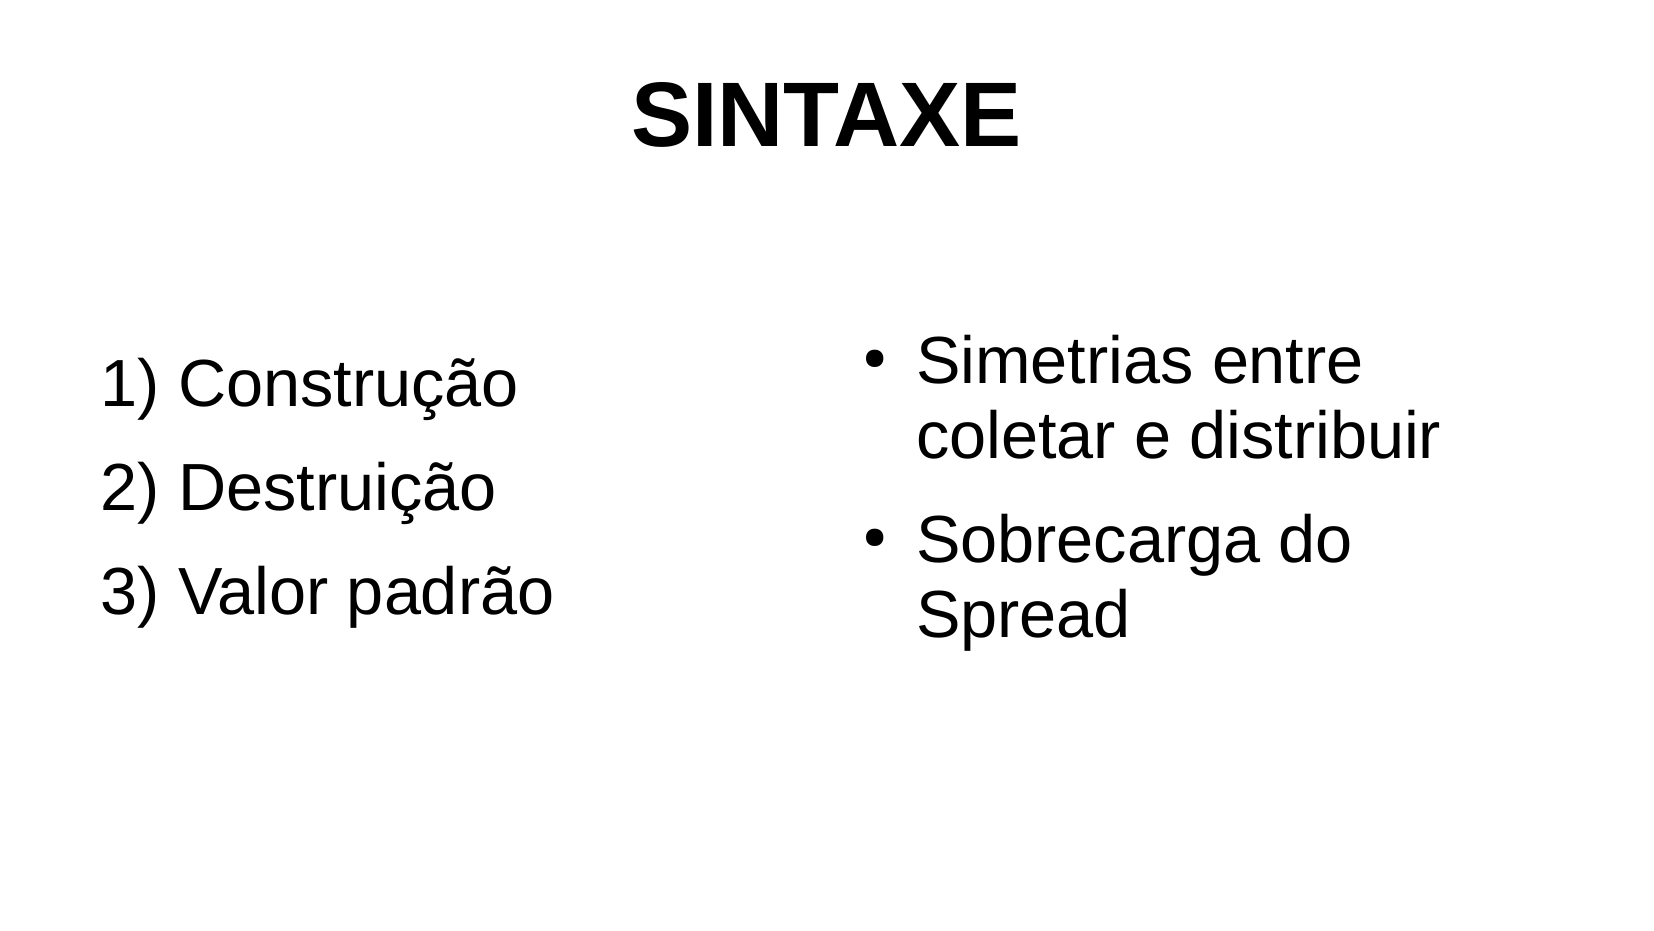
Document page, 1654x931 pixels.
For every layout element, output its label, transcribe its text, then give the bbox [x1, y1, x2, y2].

title SINTAXE [82, 37, 1571, 193]
list Simetrias entre coletar e distribuir Sobrecarga do Spread [845, 217, 1572, 758]
list Construção Destruição Valor padrão [82, 217, 809, 758]
